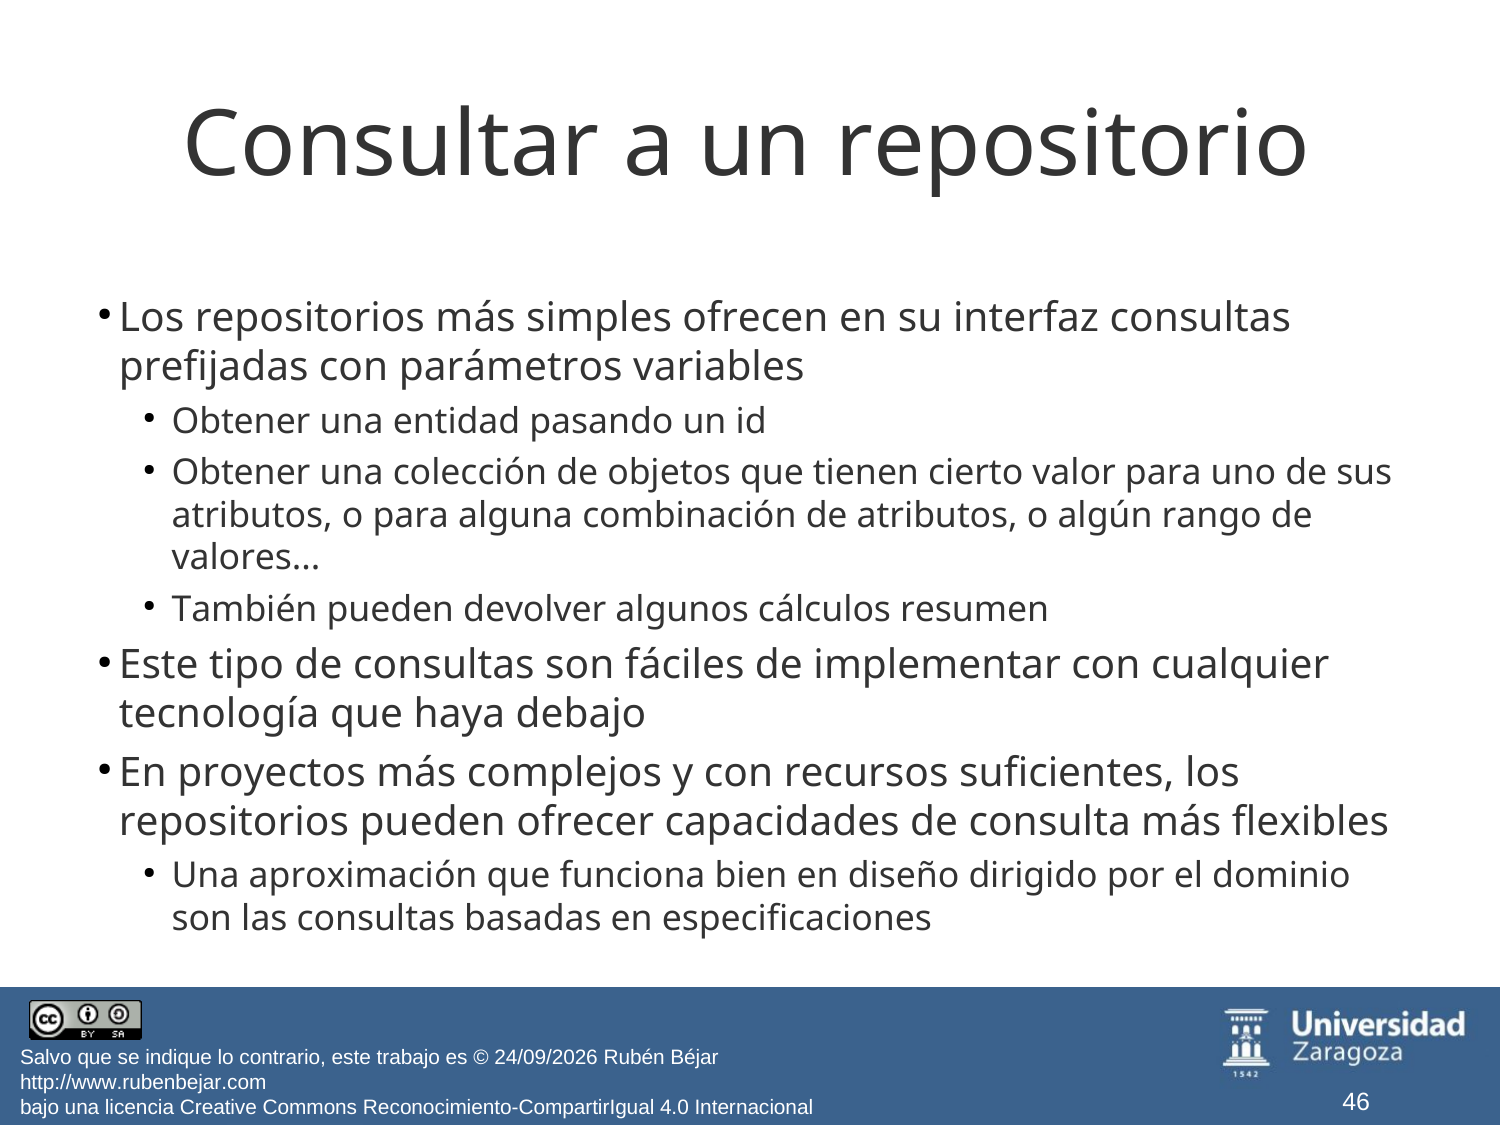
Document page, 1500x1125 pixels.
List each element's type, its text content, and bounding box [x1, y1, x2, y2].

list Los repositorios más simples ofrecen en su interfaz consultas prefijadas con parámetros variables Obtener una entidad pasando un id Obtener una colección de objetos que tienen cierto valor para uno de sus atributos, o para alguna combinación de atributos, o algún rango de valores... También pueden devolver algunos cálculos resumen Este tipo de consultas son fáciles de implementar con cualquier tecnología que haya debajo En proyectos más complejos y con recursos suficientes, los repositorios pueden ofrecer capacidades de consulta más flexibles Una aproximación que funciona bien en diseño dirigido por el dominio son las consultas basadas en especificaciones [82, 283, 1418, 957]
title Consultar a un repositorio [74, 21, 1420, 257]
picture [0, 987, 1500, 1125]
